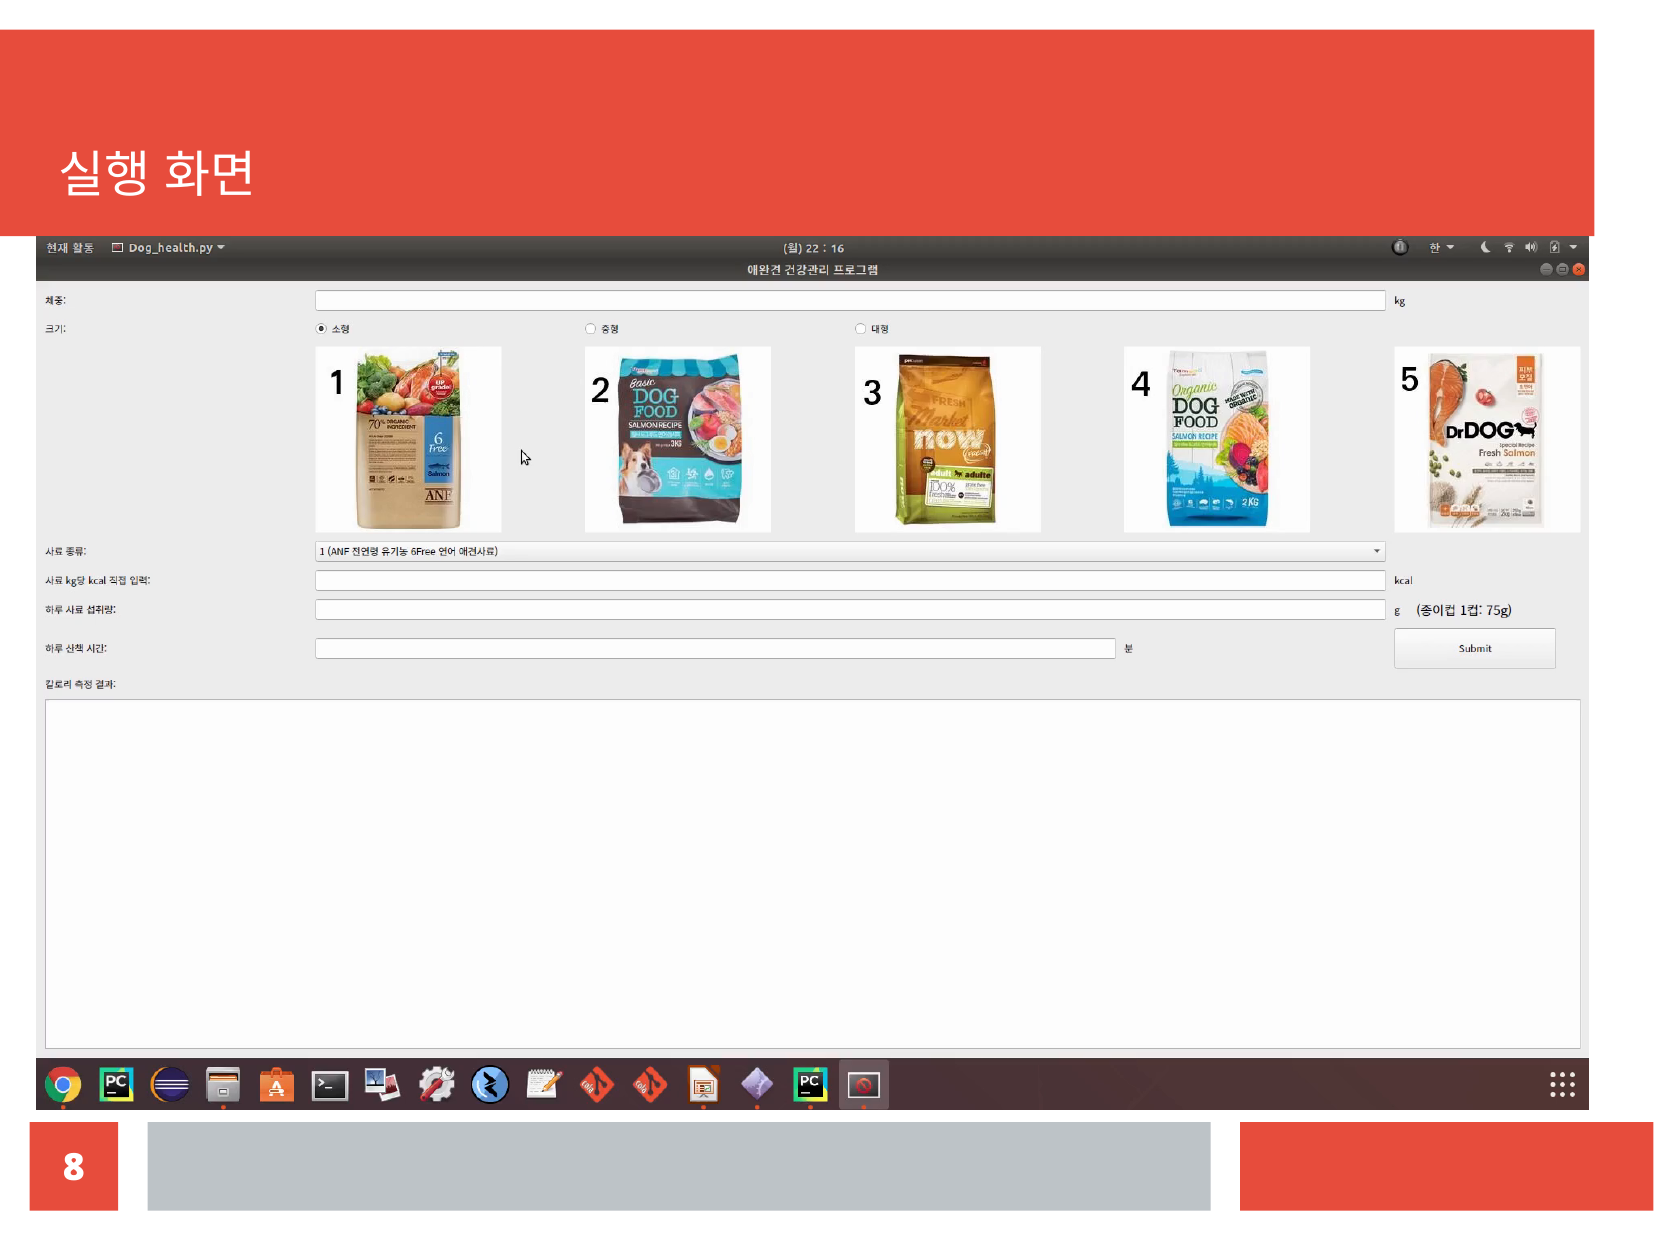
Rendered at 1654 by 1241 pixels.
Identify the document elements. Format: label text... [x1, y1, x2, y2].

text_box [35, 236, 1590, 1111]
title 실행 화면 [59, 59, 1595, 207]
